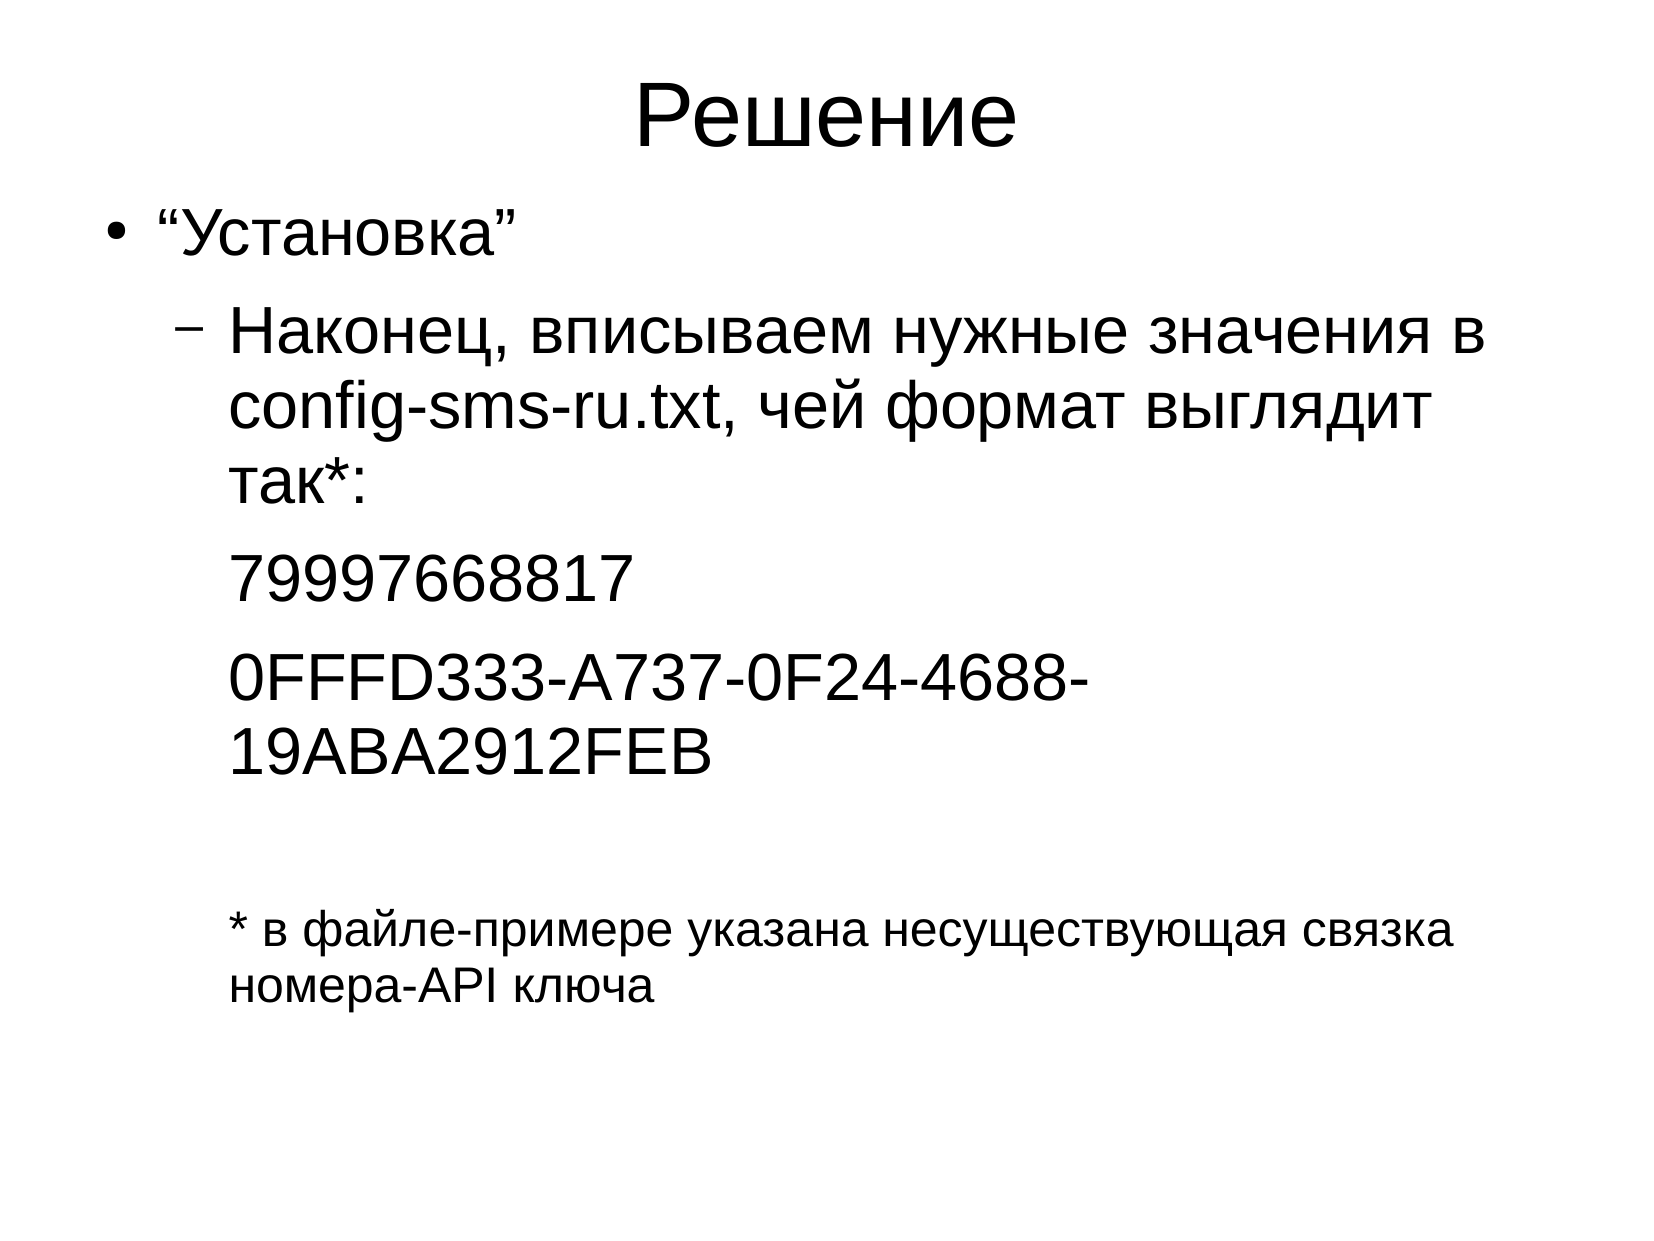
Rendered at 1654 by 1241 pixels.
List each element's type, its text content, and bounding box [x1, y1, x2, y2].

list “Установка” Наконец, вписываем нужные значения в config-sms-ru.txt, чей формат выглядит так*: 79997668817 0FFFD333-A737-0F24-4688-19ABA2912FEB * в файле-примере указана несуществующая связка номера-API ключа [86, 195, 1576, 1126]
title Решение [82, 49, 1571, 181]
